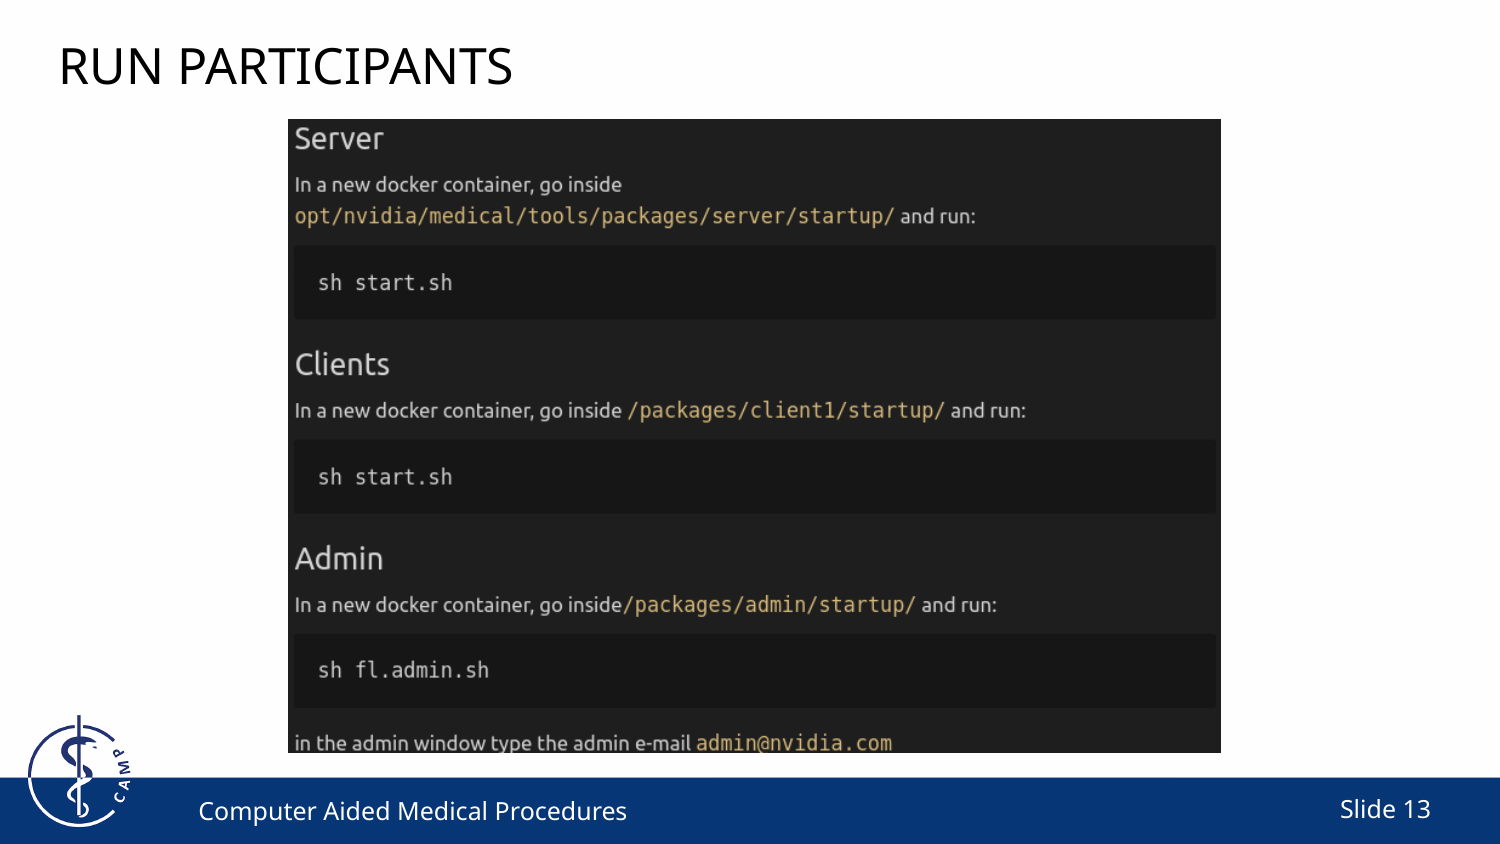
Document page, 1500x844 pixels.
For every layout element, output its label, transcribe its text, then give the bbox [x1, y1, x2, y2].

title RUN PARTICIPANTS [58, 28, 1438, 104]
list [58, 131, 1441, 760]
text_box Computer Aided Medical Procedures [183, 778, 800, 844]
text_box Slide 15 [1325, 778, 1500, 844]
picture [0, 0, 1500, 844]
